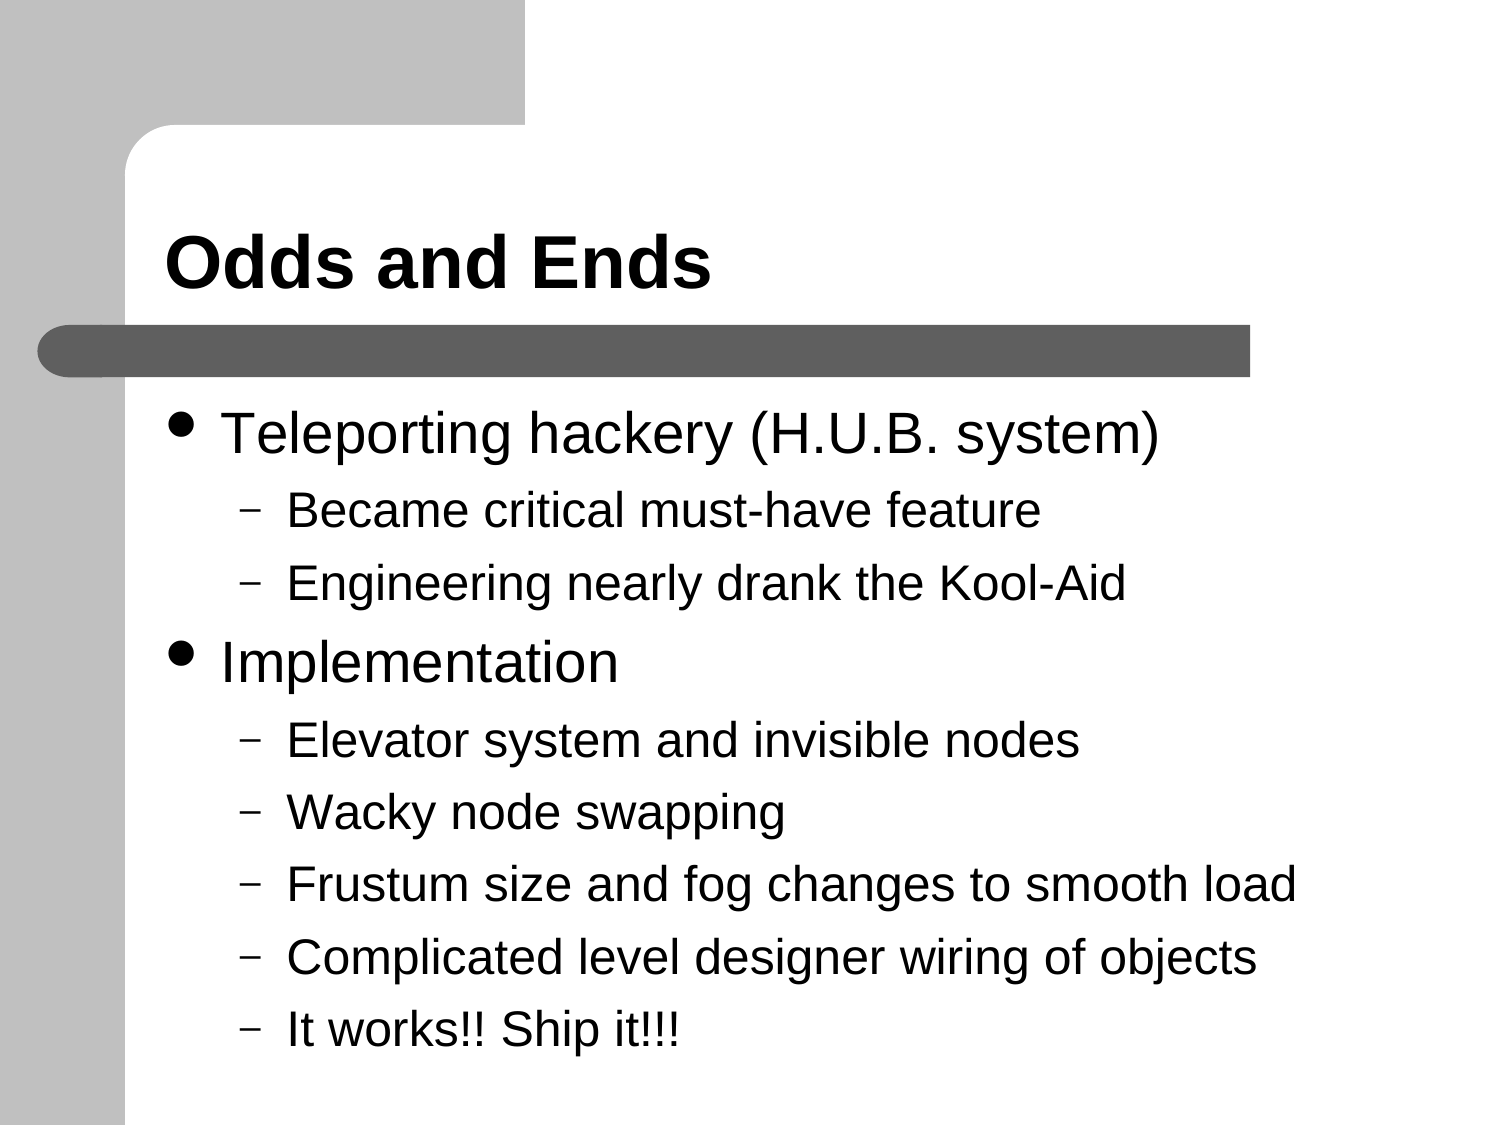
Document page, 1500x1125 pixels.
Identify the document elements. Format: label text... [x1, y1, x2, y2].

list Teleporting hackery (H.U.B. system) Became critical must-have feature Engineering nearly drank the Kool-Aid Implementation Elevator system and invisible nodes Wacky node swapping Frustum size and fog changes to smooth load Complicated level designer wiring of objects It works!! Ship it!!! [149, 387, 1463, 1065]
title Odds and Ends [149, 124, 1463, 313]
